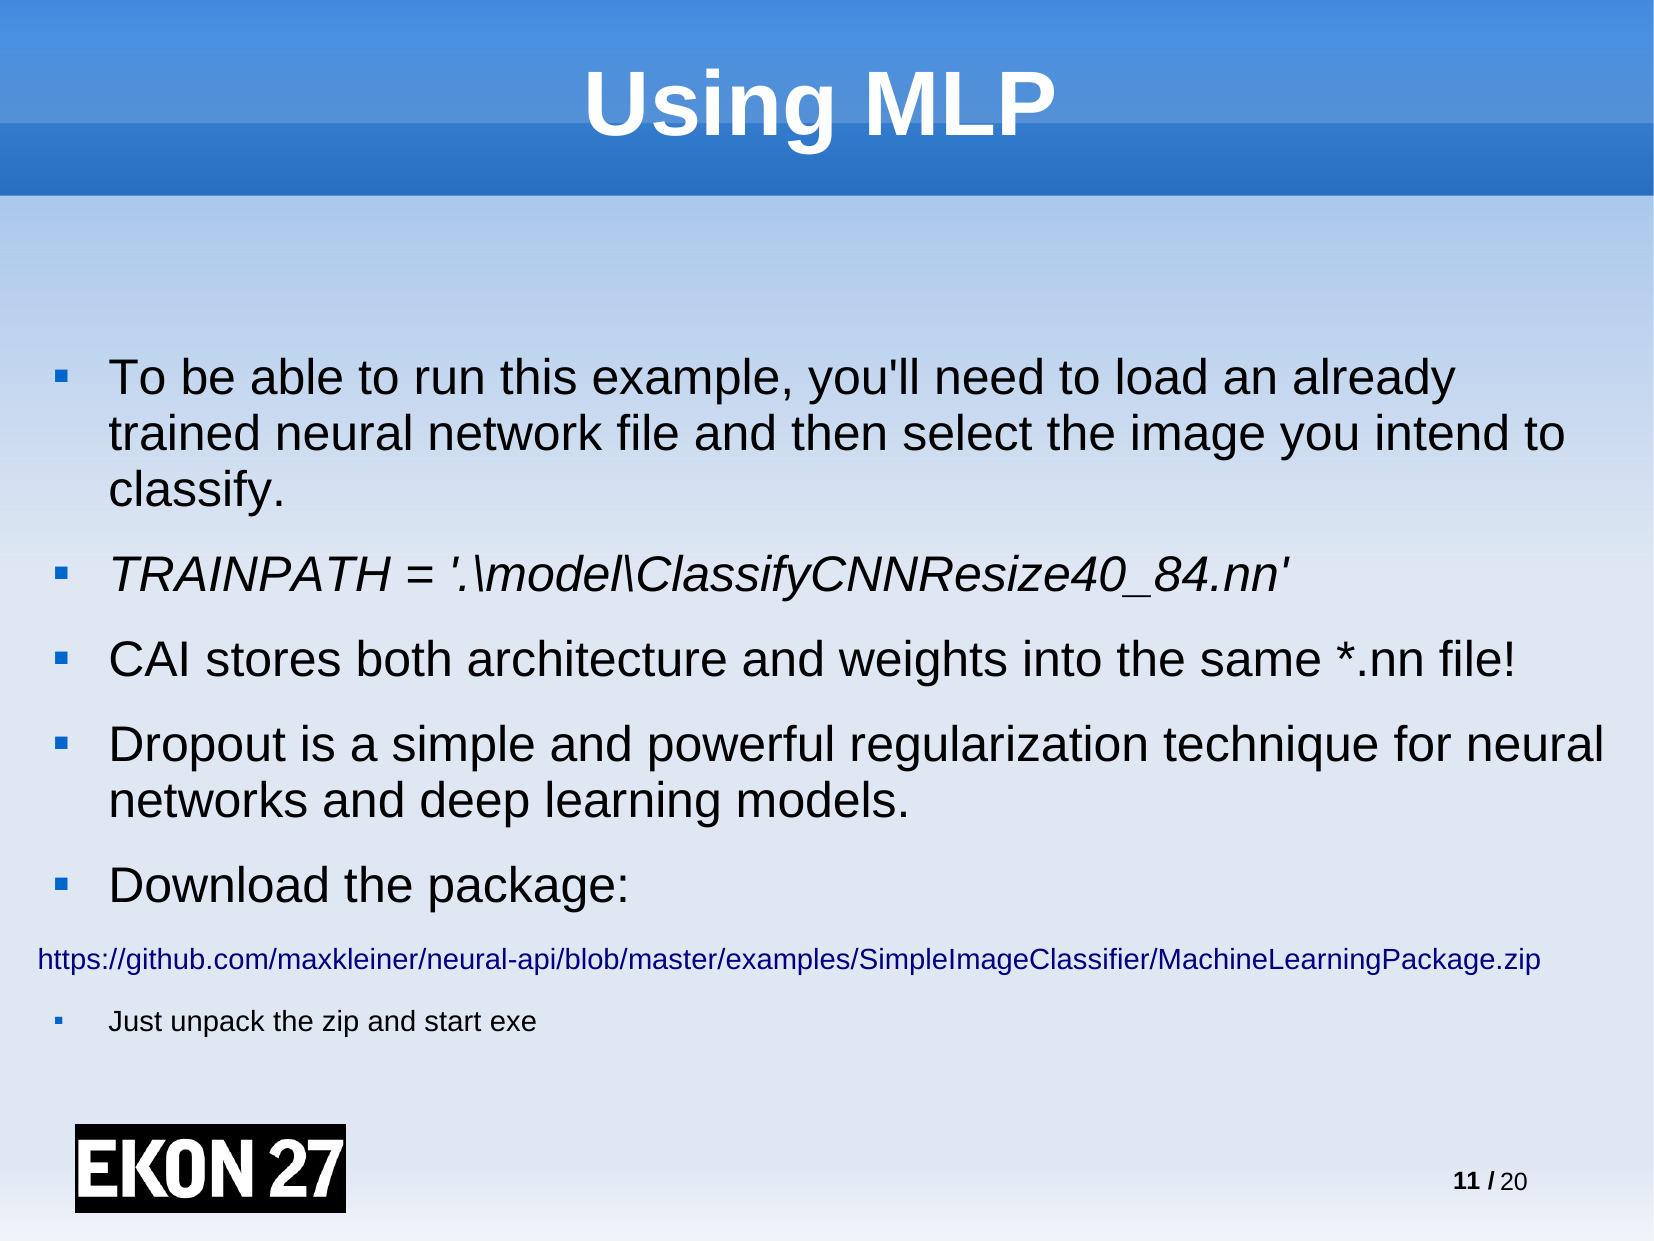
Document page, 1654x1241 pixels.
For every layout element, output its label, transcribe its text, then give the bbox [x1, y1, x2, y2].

picture [0, 0, 1654, 1241]
list To be able to run this example, you'll need to load an already trained neural network file and then select the image you intend to classify. TRAINPATH = '.\model\ClassifyCNNResize40_84.nn' CAI stores both architecture and weights into the same *.nn file! Dropout is a simple and powerful regularization technique for neural networks and deep learning models. Download the package: https://github.com/maxkleiner/neural-api/blob/master/examples/SimpleImageClassifier/MachineLearningPackage.zip Just unpack the zip and start exe [37, 349, 1613, 1153]
title Using MLP [76, 0, 1565, 208]
